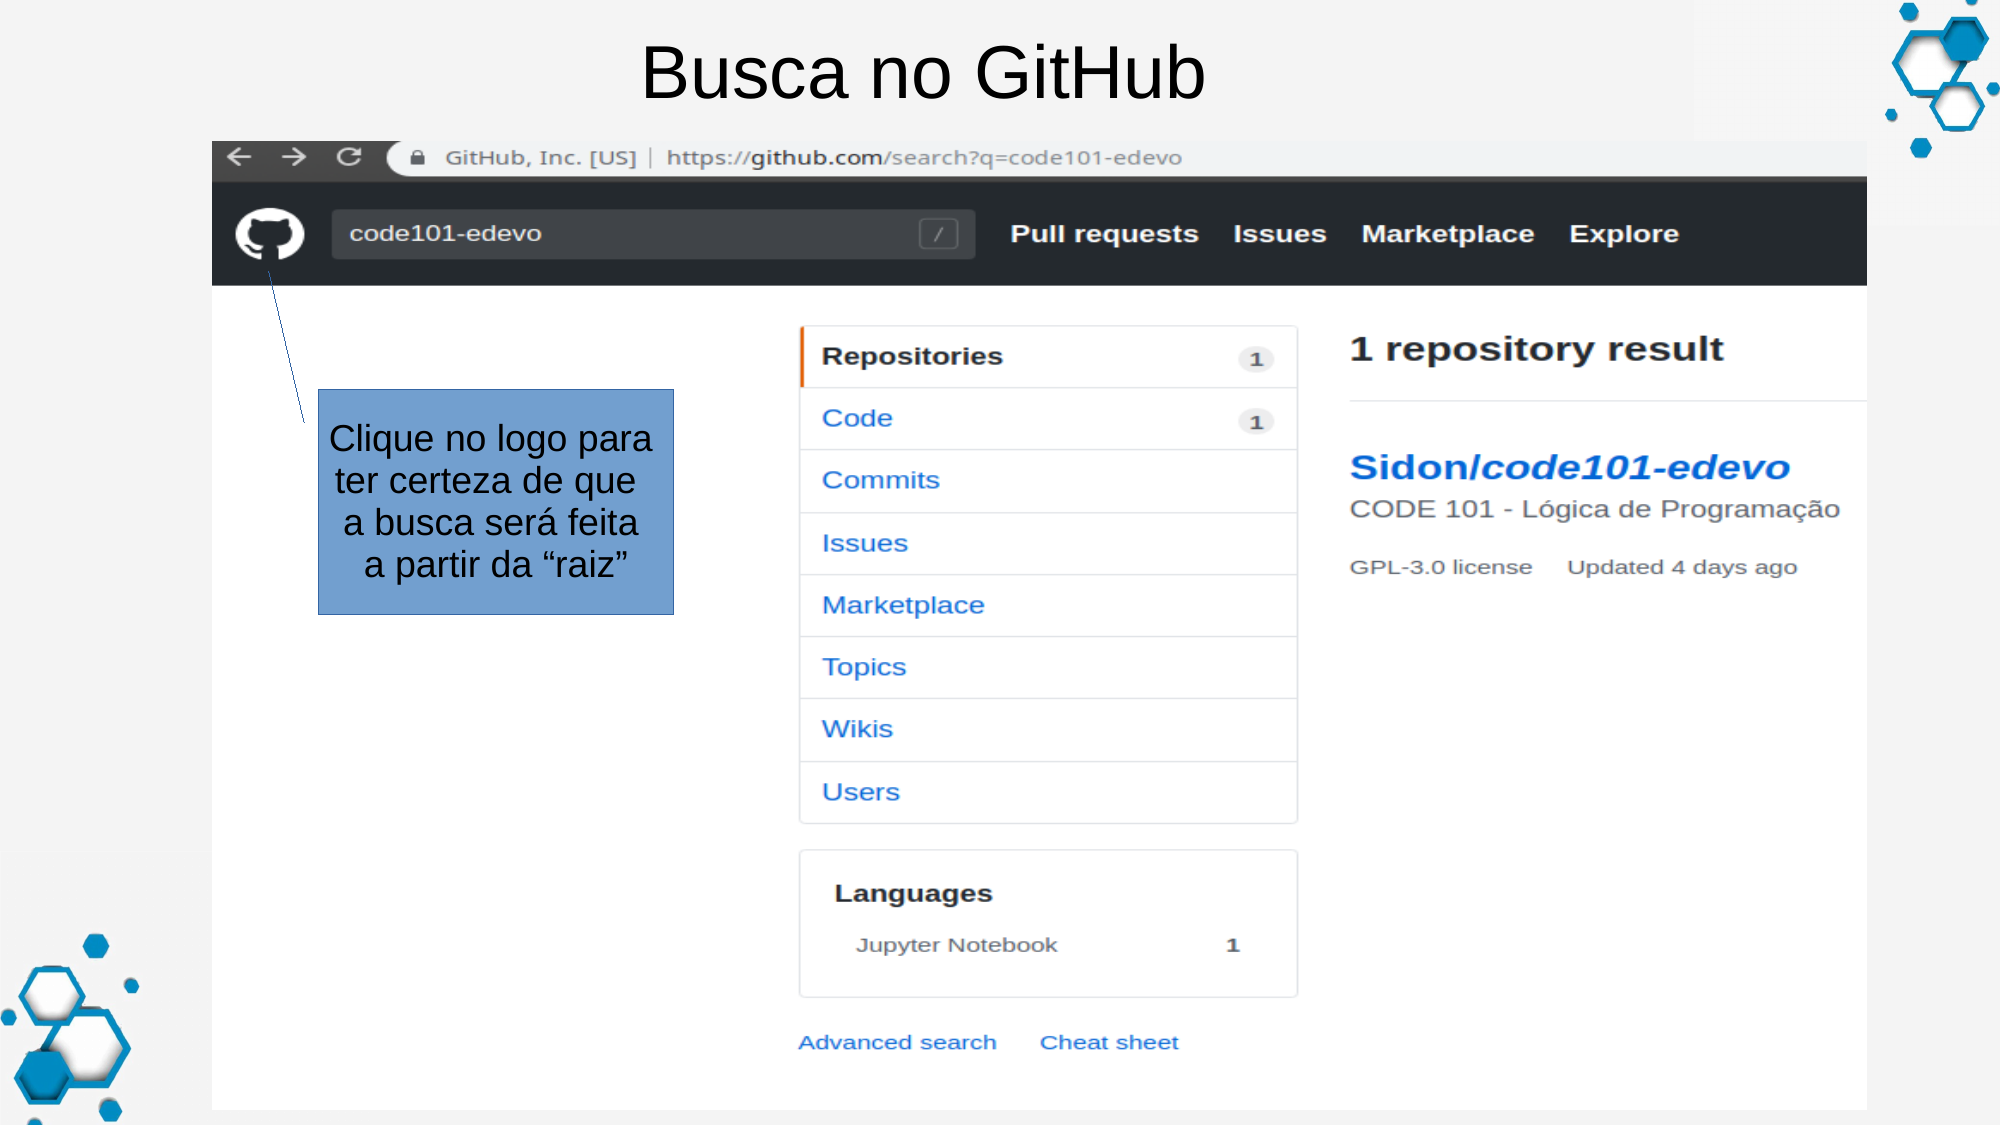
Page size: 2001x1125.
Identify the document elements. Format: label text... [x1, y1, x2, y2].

text_box Busca no GitHub [625, 23, 1276, 123]
picture [1, 0, 2000, 1125]
text_box Clique no logo para ter certeza de que a busca será feita a partir da “raiz” [319, 390, 673, 614]
